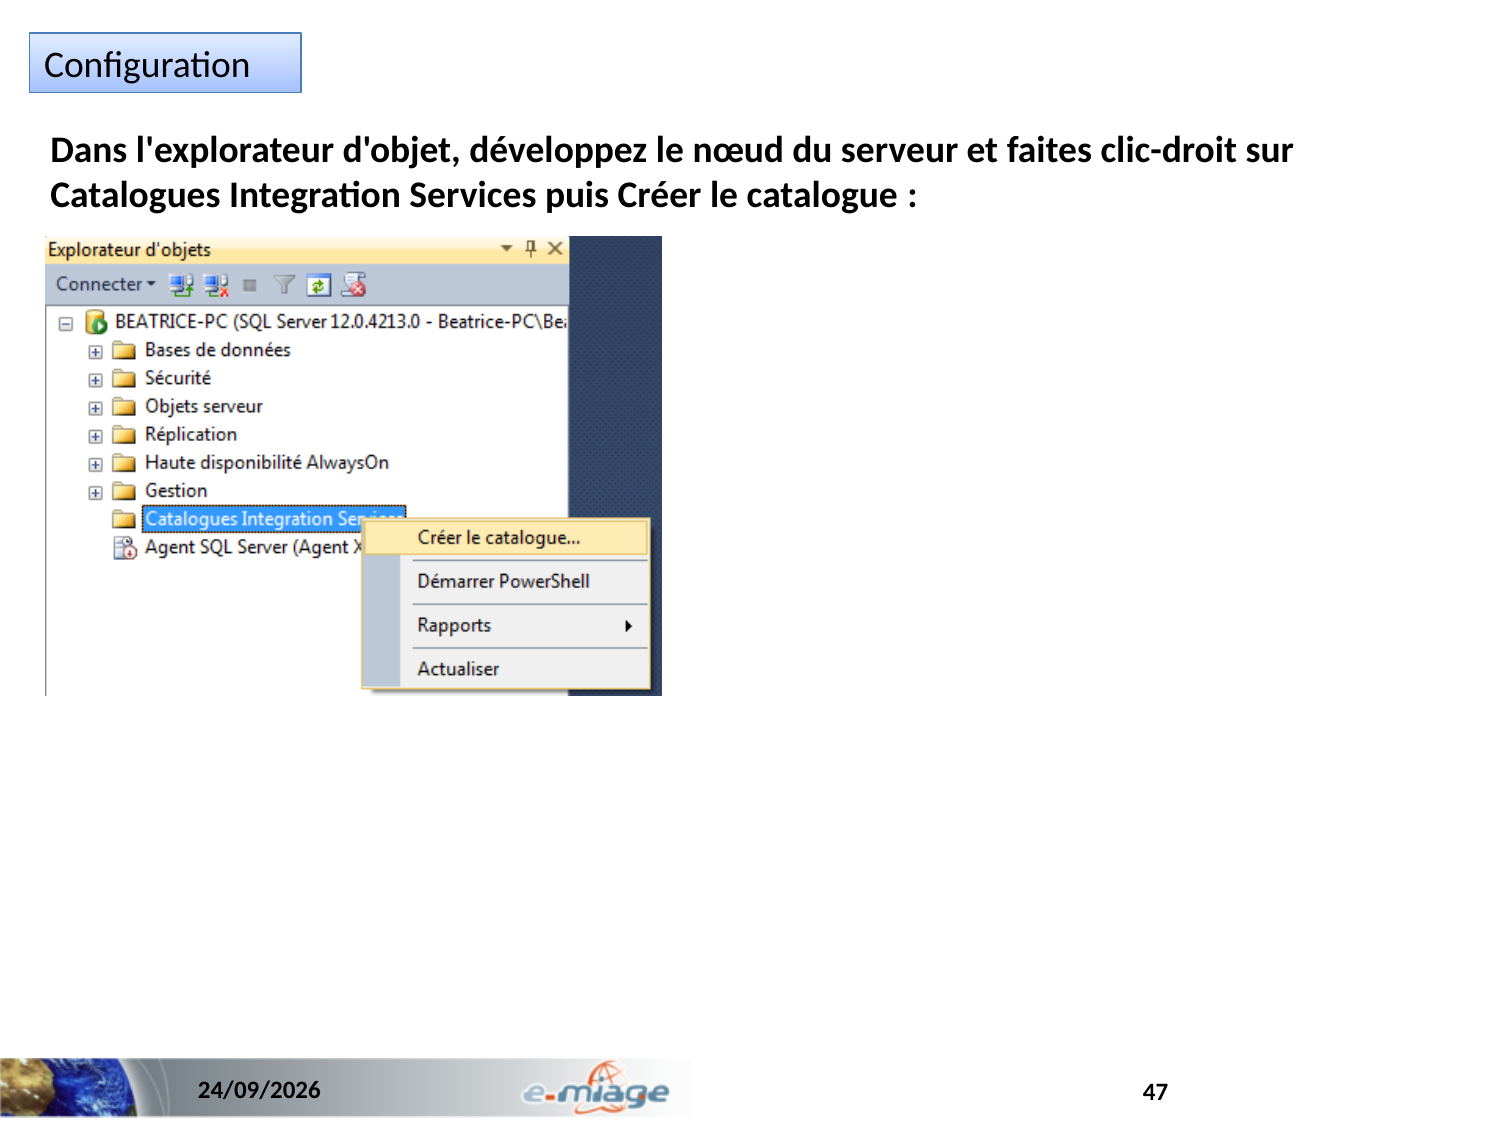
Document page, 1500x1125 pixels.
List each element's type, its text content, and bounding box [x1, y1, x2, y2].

text_box Configuration [29, 32, 302, 93]
picture [0, 1058, 691, 1118]
picture [45, 236, 662, 696]
text_box Dans l'explorateur d'objet, développez le nœud du serveur et faites clic-droit sur Catalogues Integration Services puis Créer le catalogue : [35, 118, 1471, 313]
